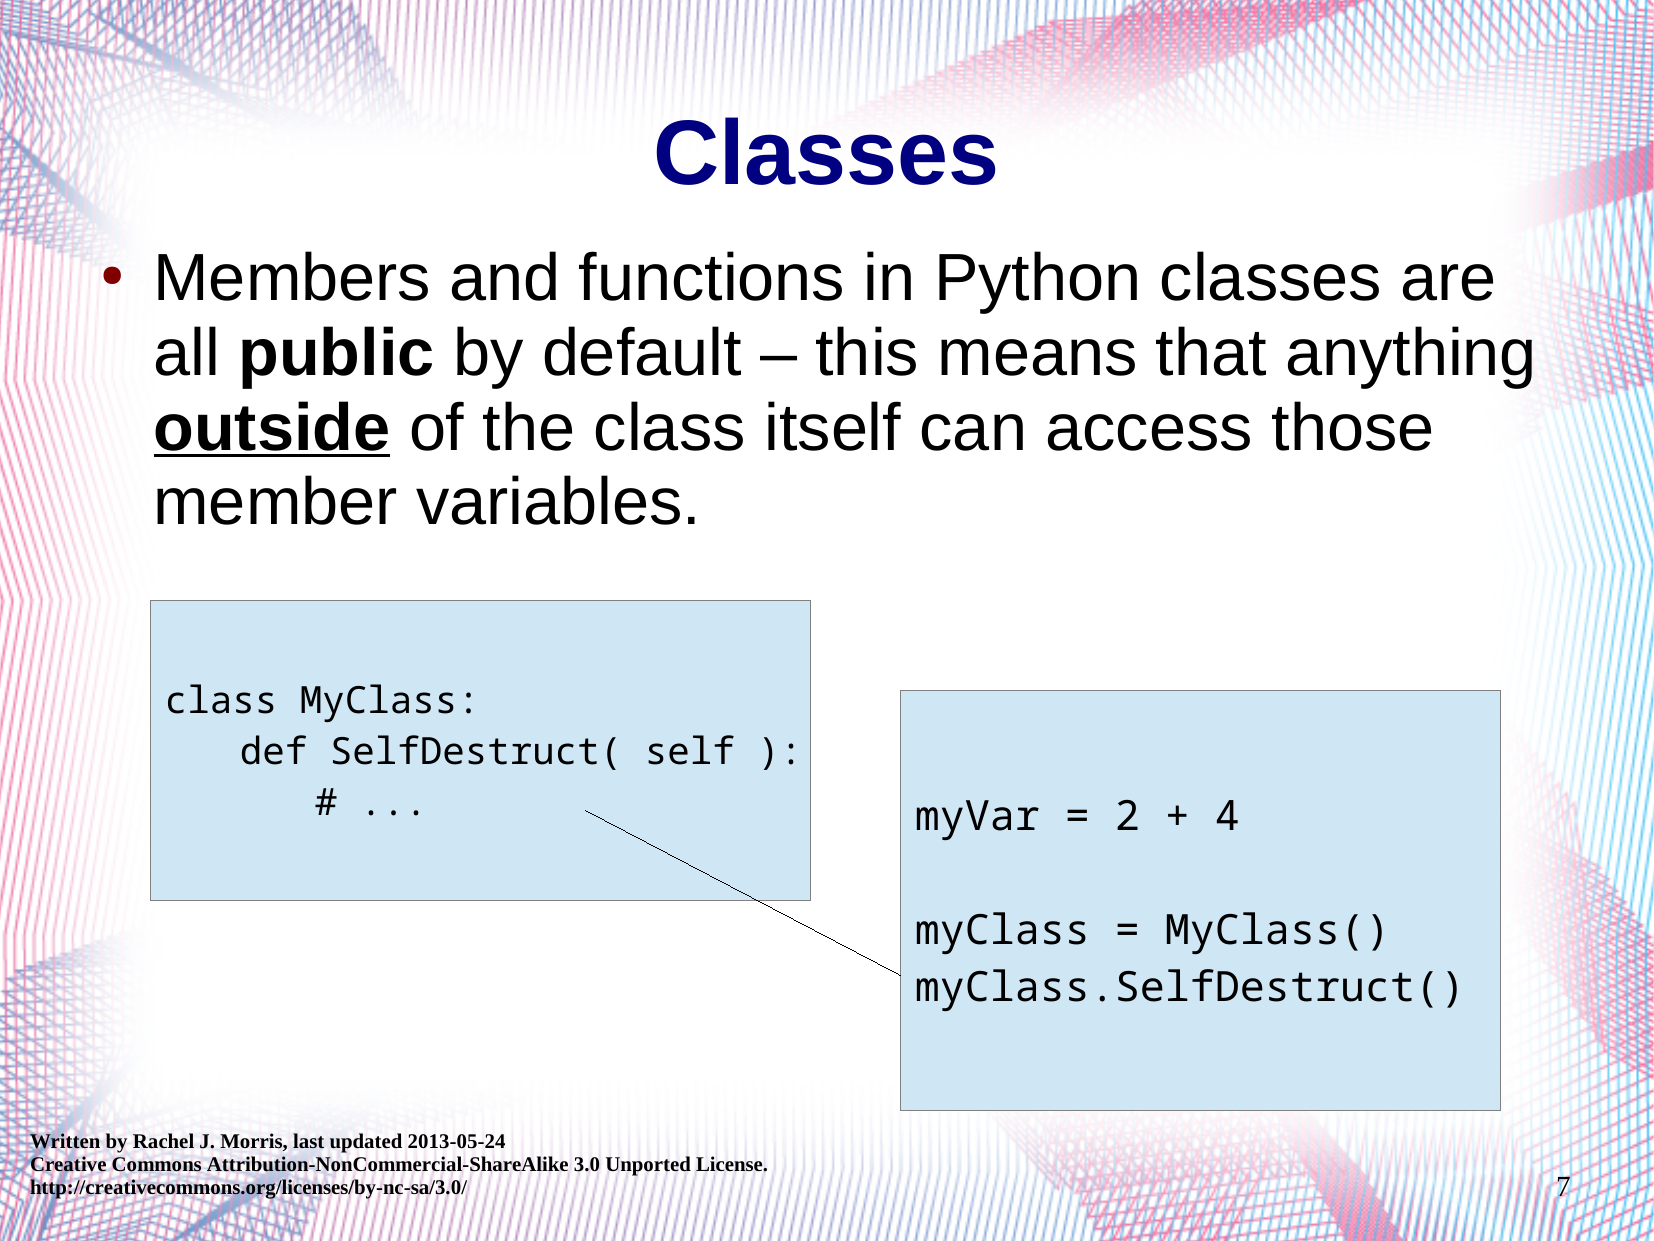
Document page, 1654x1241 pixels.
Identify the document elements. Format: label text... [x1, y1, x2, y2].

text_box myVar = 2 + 4 myClass = MyClass() myClass.SelfDestruct() [900, 690, 1501, 1111]
list Members and functions in Python classes are all public by default – this means that anything outside of the class itself can access those member variables. [82, 240, 1571, 960]
title Classes [82, 49, 1571, 240]
picture [0, 0, 1654, 1241]
text_box class MyClass: def SelfDestruct( self ): # ... [150, 600, 811, 901]
